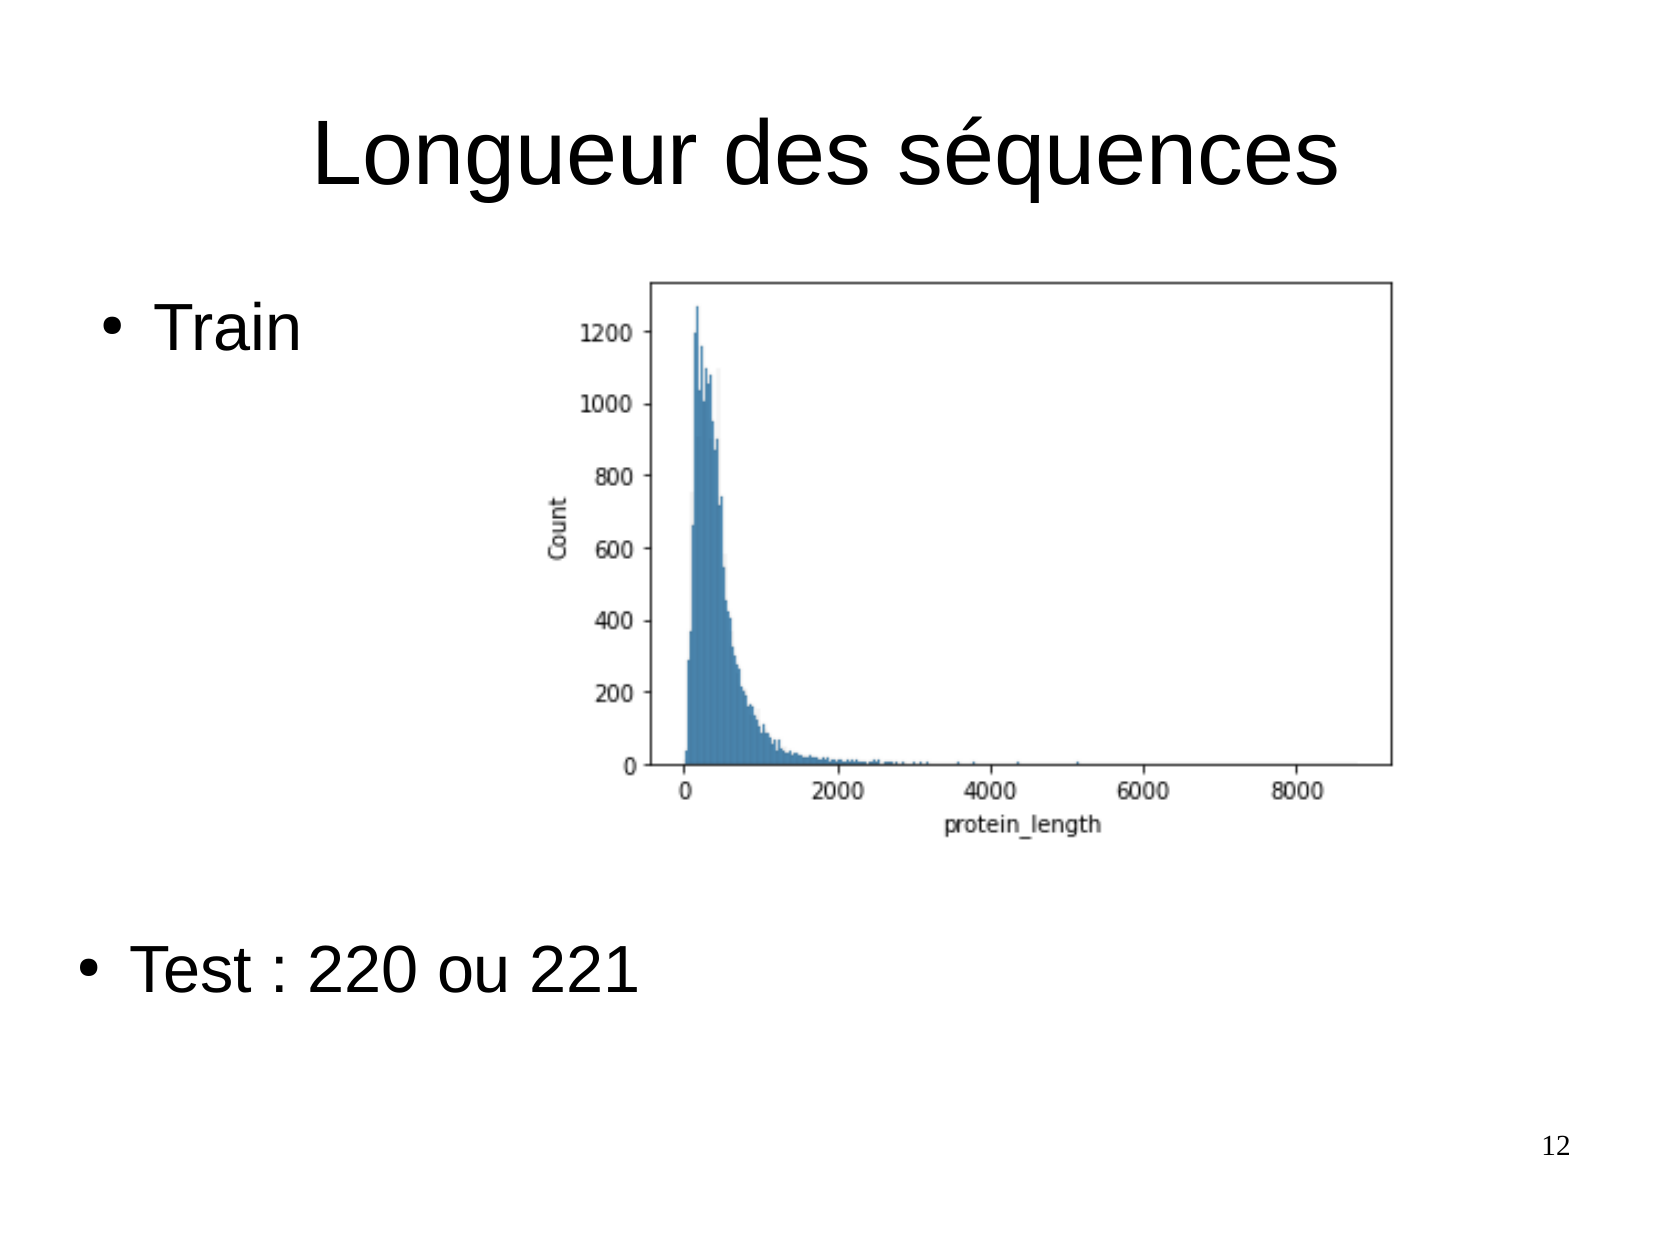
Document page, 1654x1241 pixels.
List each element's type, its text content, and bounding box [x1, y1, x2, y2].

list Test : 220 ou 221 [59, 932, 1548, 1241]
list Train [82, 290, 367, 438]
title Longueur des séquences [82, 49, 1571, 257]
picture [531, 256, 1453, 864]
